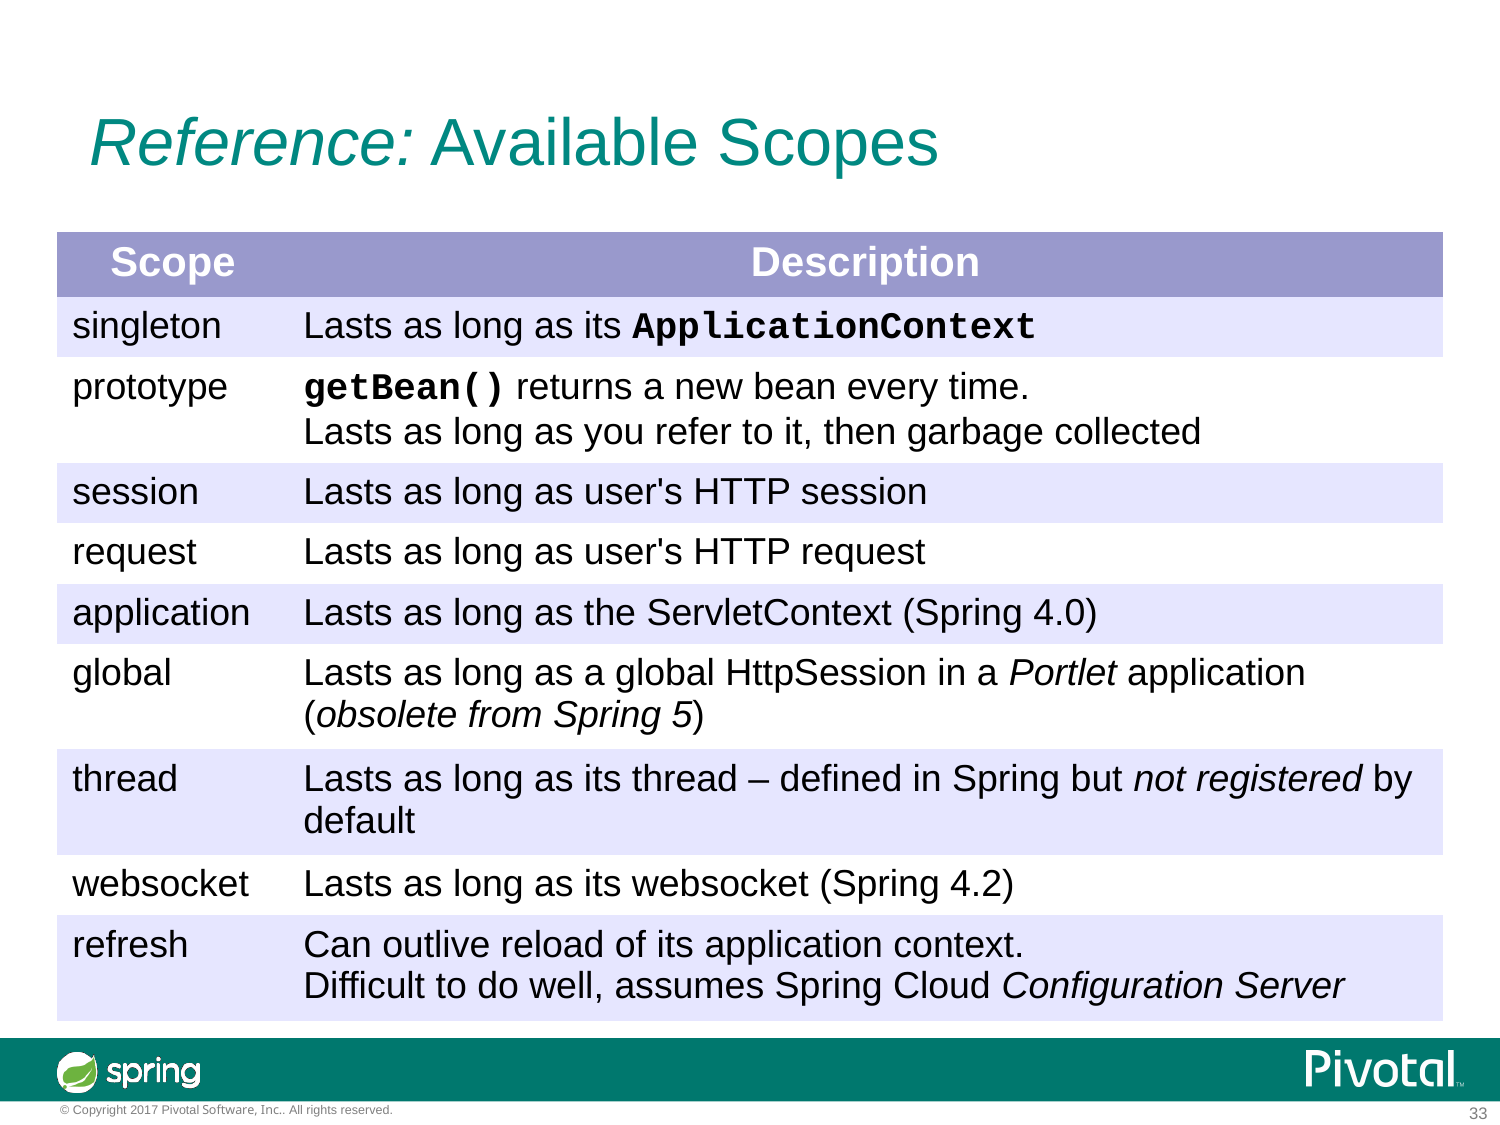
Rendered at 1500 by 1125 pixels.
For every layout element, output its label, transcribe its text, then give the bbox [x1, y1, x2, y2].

table_cell Lasts as long as its websocket (Spring 4.2) [289, 855, 1443, 915]
picture [32, 1041, 210, 1103]
title Reference: Available Scopes [75, 45, 1426, 232]
table_cell session [57, 463, 289, 523]
table_cell Lasts as long as its ApplicationContext [289, 297, 1443, 357]
picture [1306, 1050, 1464, 1087]
table_cell global [57, 644, 289, 749]
table_cell thread [57, 749, 289, 855]
table_cell singleton [57, 297, 289, 357]
table_cell Can outlive reload of its application context. Difficult to do well, assumes Spring Cloud Configuration Server [289, 915, 1443, 1021]
table_cell application [57, 584, 289, 644]
table_cell refresh [57, 915, 289, 1021]
table_cell prototype [57, 357, 289, 463]
table_cell Lasts as long as its thread – defined in Spring but not registered by default [289, 749, 1443, 855]
table_cell Lasts as long as a global HttpSession in a Portlet application (obsolete from Spring 5) [289, 644, 1443, 749]
table_cell Lasts as long as user's HTTP session [289, 463, 1443, 523]
table_cell websocket [57, 855, 289, 915]
table_cell Lasts as long as the ServletContext (Spring 4.0) [289, 584, 1443, 644]
table_cell request [57, 523, 289, 584]
table_header Scope [57, 232, 289, 297]
table_cell Lasts as long as user's HTTP request [289, 523, 1443, 584]
table_cell getBean() returns a new bean every time. Lasts as long as you refer to it, then garbage collected [289, 357, 1443, 463]
table_header Description [289, 232, 1443, 297]
